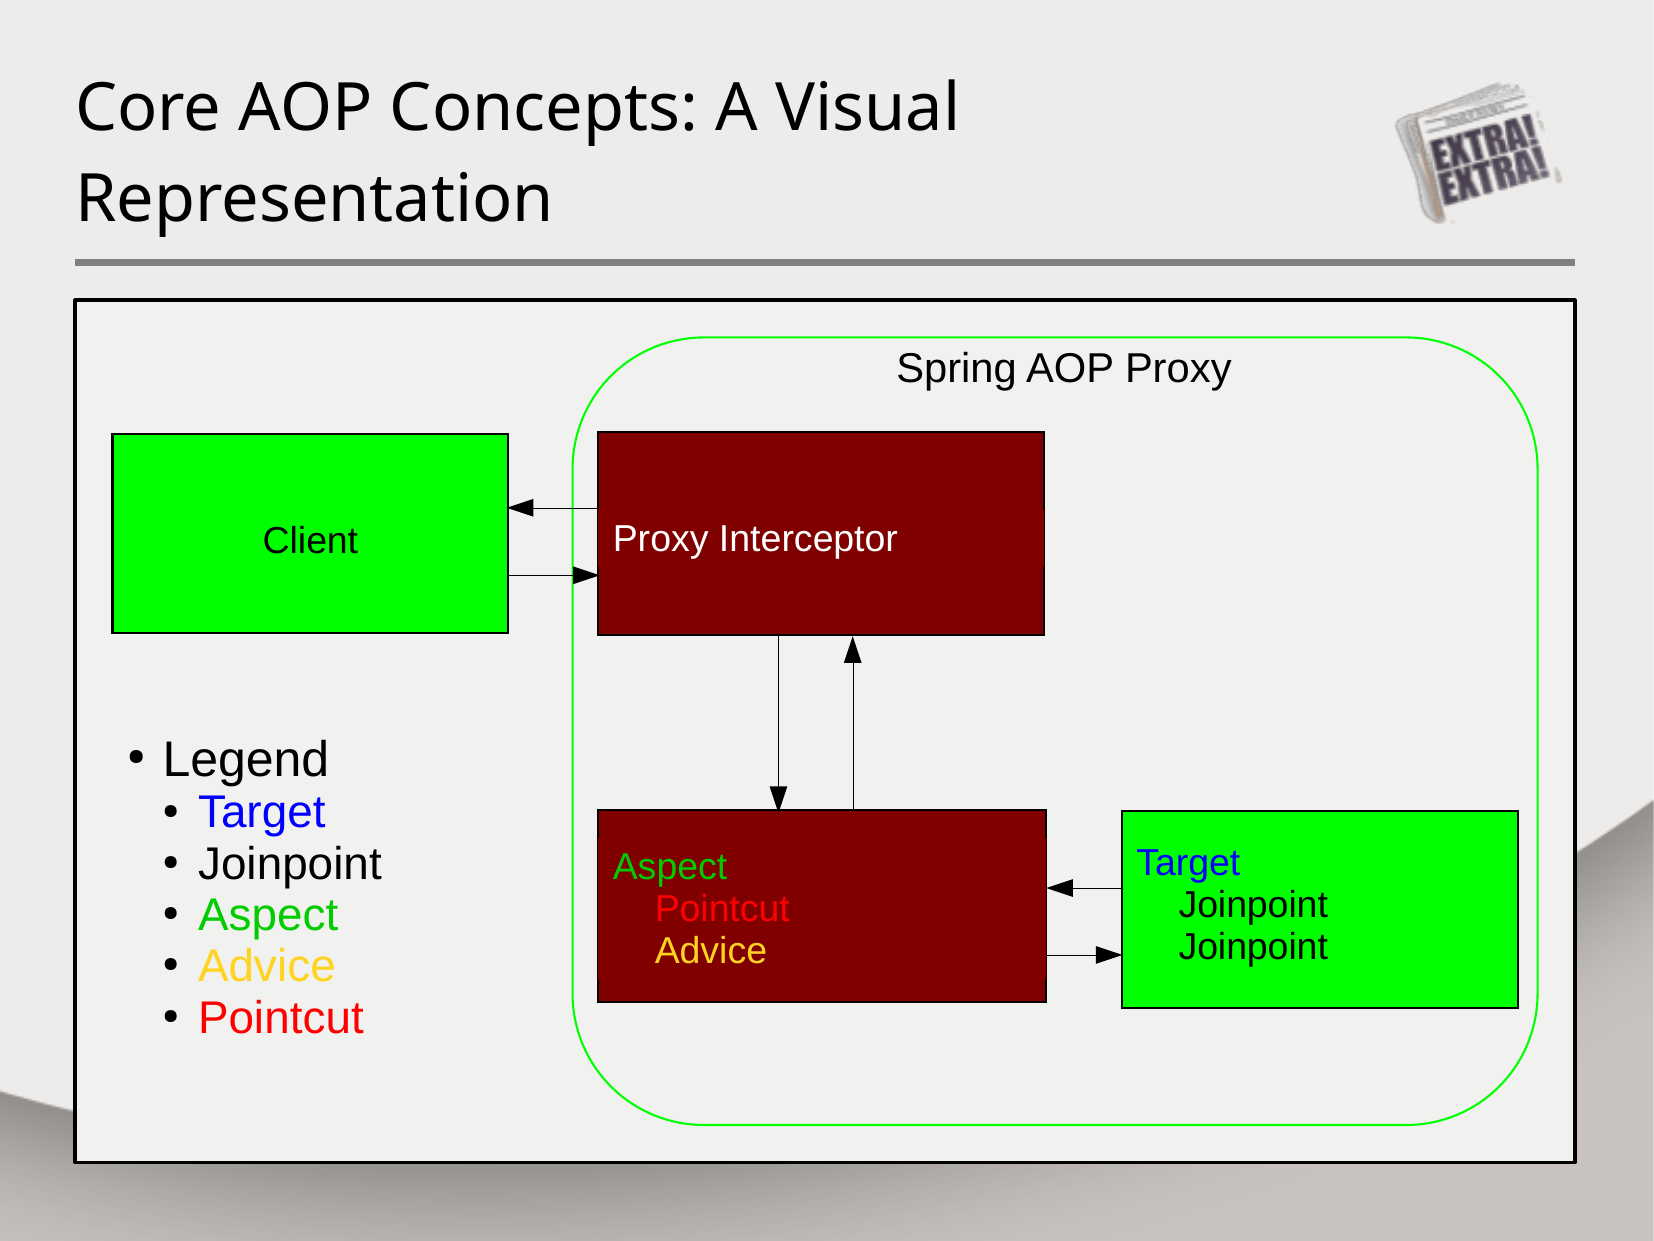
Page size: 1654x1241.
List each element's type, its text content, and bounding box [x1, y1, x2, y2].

title Core AOP Concepts: A Visual Representation [75, 75, 1387, 226]
text_box Spring AOP Proxy [815, 337, 1314, 400]
text_box Target Joinpoint Joinpoint [1121, 833, 1518, 976]
picture [0, 0, 1654, 1241]
text_box [75, 300, 1576, 1163]
text_box Proxy Interceptor [598, 509, 1044, 567]
text_box Client [112, 511, 509, 569]
text_box Aspect Pointcut Advice [598, 837, 1047, 980]
text_box Legend Target Joinpoint Aspect Advice Pointcut [112, 723, 413, 1091]
